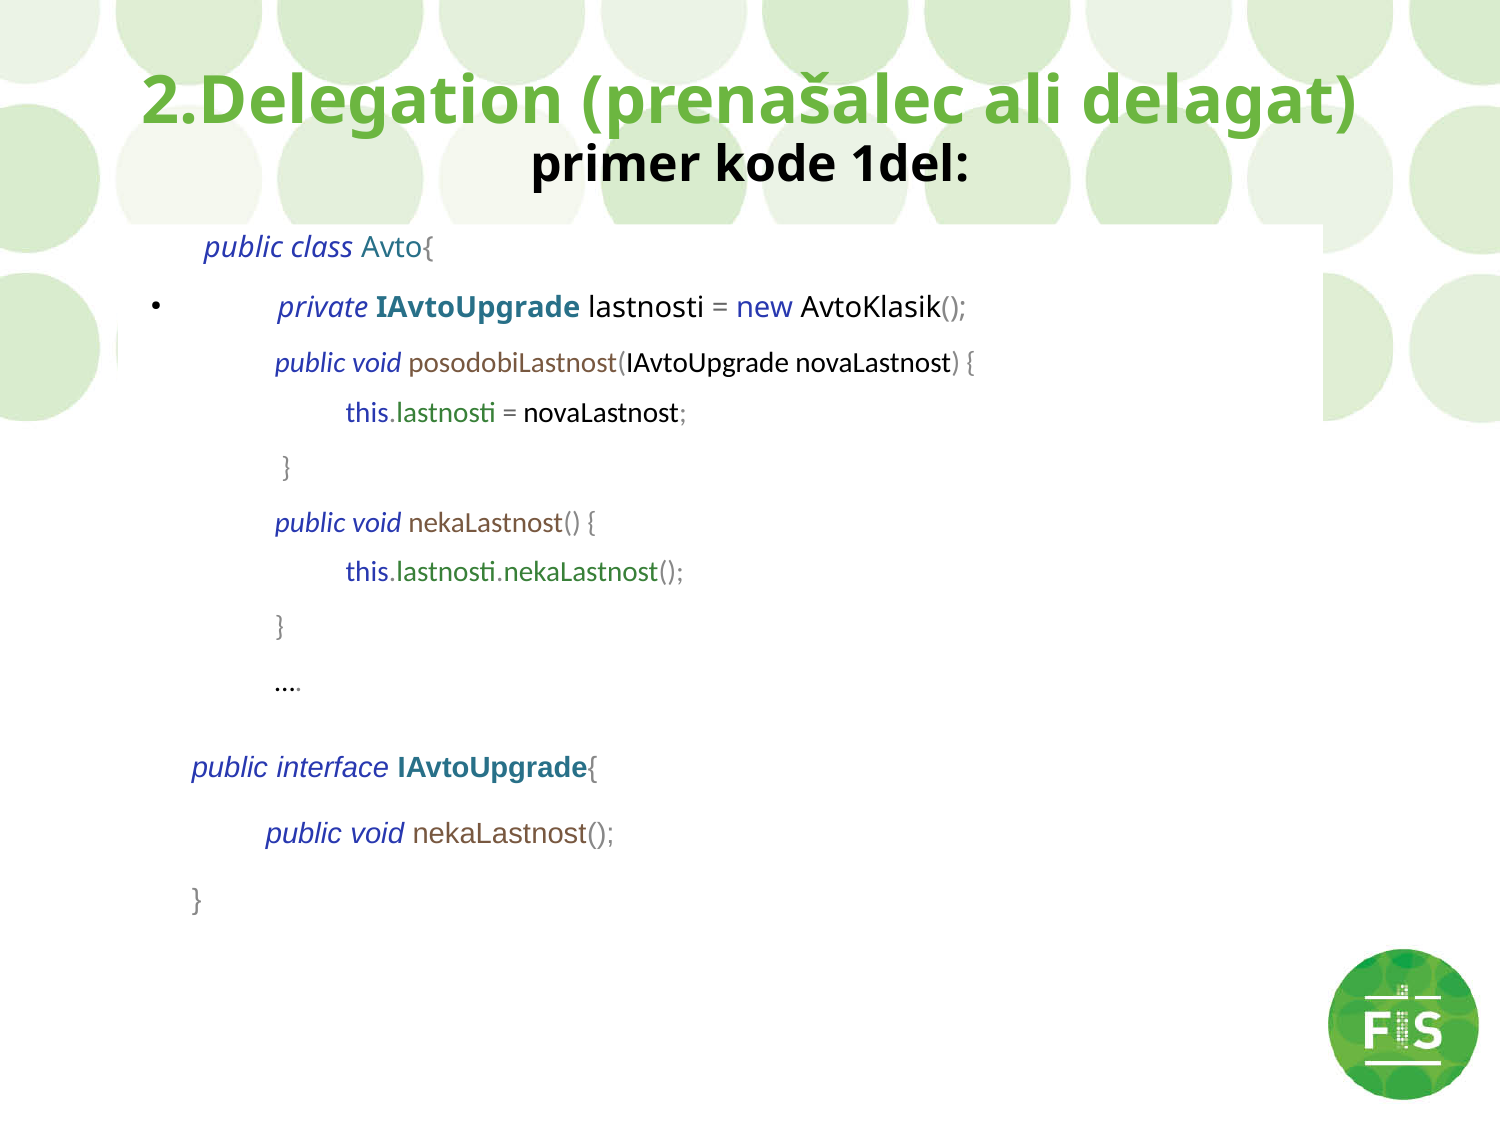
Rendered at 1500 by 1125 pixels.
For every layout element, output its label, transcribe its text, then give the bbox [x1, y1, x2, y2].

list public class Avto{ private IAvtoUpgrade lastnosti = new AvtoKlasik(); public void posodobiLastnost(IAvtoUpgrade novaLastnost) { this.lastnosti = novaLastnost; } public void nekaLastnost() { this.lastnosti.nekaLastnost(); } …. [118, 224, 1323, 485]
text_box public interface IAvtoUpgrade{ public void nekaLastnost(); } [177, 744, 1323, 956]
title 2.Delegation (prenašalec ali delagat) primer kode 1del: [75, 59, 1425, 233]
picture [0, 0, 1500, 1125]
